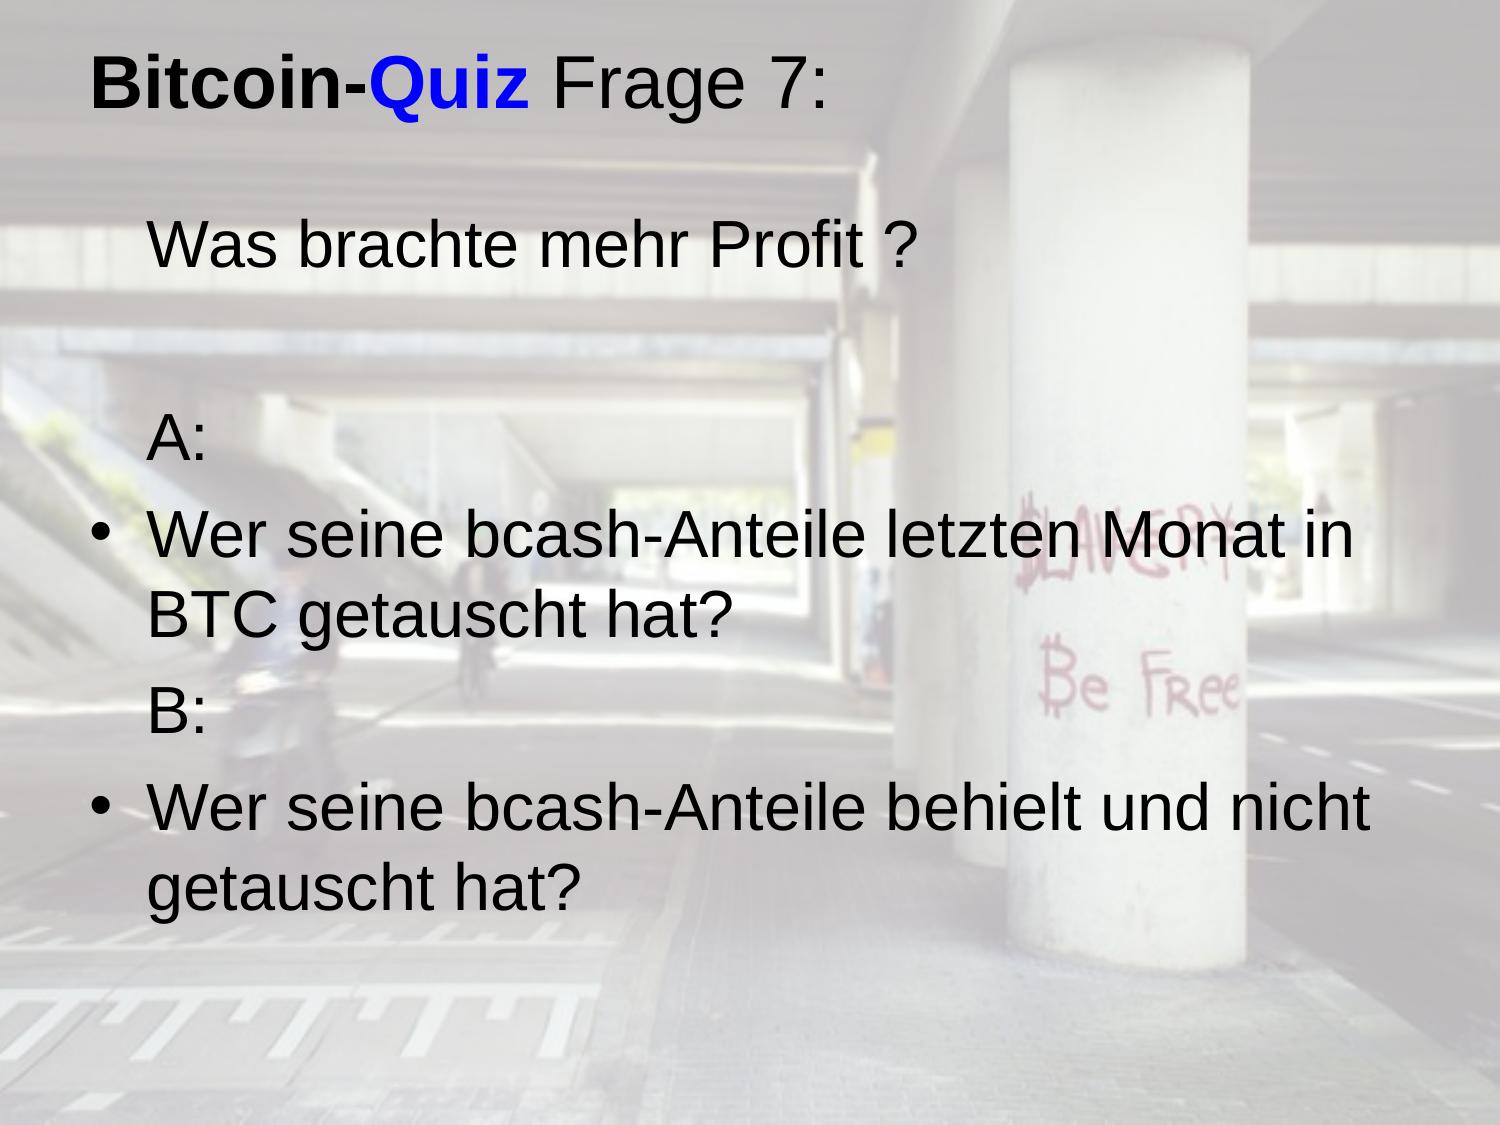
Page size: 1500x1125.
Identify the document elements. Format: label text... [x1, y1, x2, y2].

list Was brachte mehr Profit ? A: Wer seine bcash-Anteile letzten Monat in BTC getauscht hat? B: Wer seine bcash-Anteile behielt und nicht getauscht hat? [75, 192, 1426, 1006]
title Bitcoin-Quiz Frage 7: [75, 26, 1426, 132]
